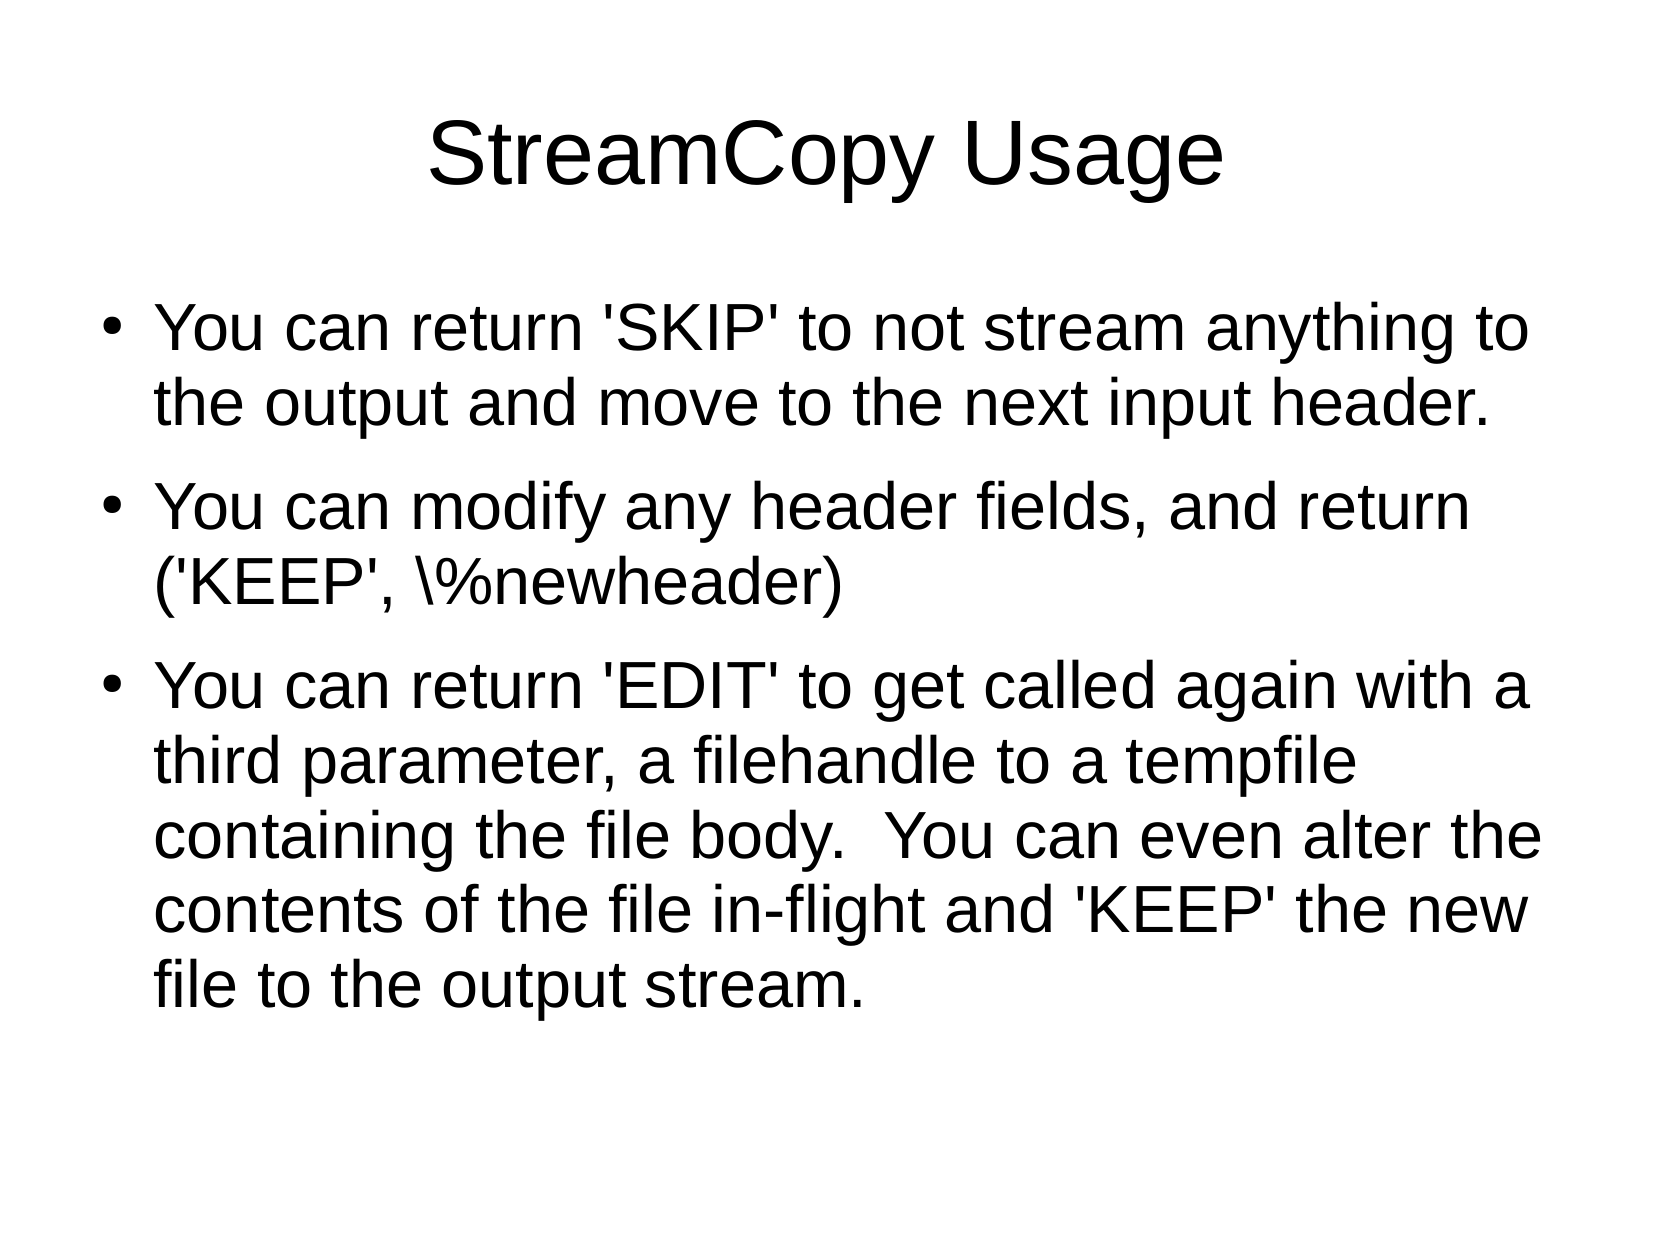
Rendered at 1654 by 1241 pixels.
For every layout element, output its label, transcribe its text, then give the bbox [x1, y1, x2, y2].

list You can return 'SKIP' to not stream anything to the output and move to the next input header. You can modify any header fields, and return ('KEEP', \%newheader) You can return 'EDIT' to get called again with a third parameter, a filehandle to a tempfile containing the file body. You can even alter the contents of the file in-flight and 'KEEP' the new file to the output stream. [82, 290, 1571, 1109]
title StreamCopy Usage [82, 49, 1571, 257]
